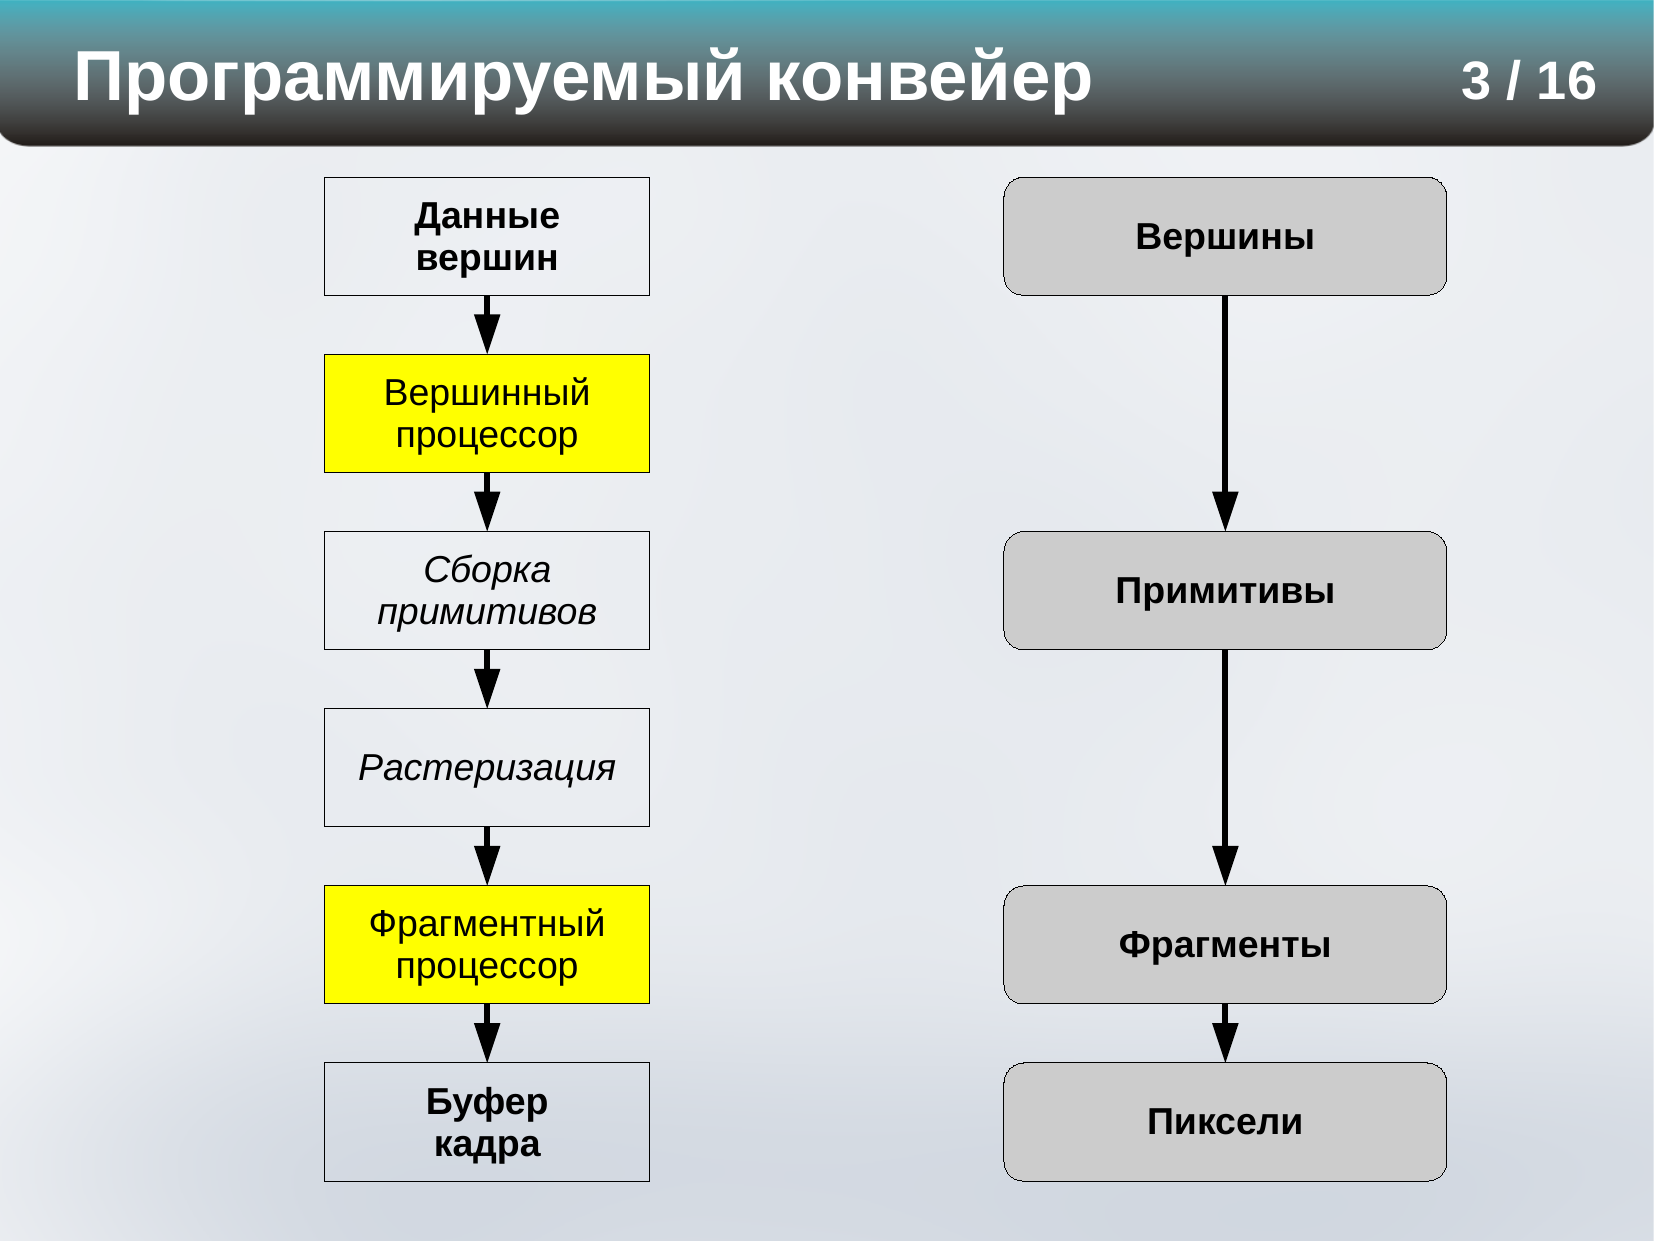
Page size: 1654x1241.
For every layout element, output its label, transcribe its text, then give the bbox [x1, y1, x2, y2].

picture [0, 0, 1654, 1241]
text_box <number> / 16 [1446, 42, 1654, 179]
text_box Примитивы [1003, 531, 1447, 650]
text_box Программируемый конвейер [59, 29, 1418, 124]
text_box Буфер кадра [324, 1062, 650, 1182]
text_box Фрагменты [1003, 885, 1447, 1004]
text_box Данные вершин [324, 177, 650, 296]
text_box Вершинный процессор [324, 354, 650, 473]
text_box Растеризация [324, 708, 650, 827]
text_box Вершины [1003, 177, 1447, 296]
text_box Пиксели [1003, 1062, 1447, 1182]
text_box Фрагментный процессор [324, 885, 650, 1004]
text_box Сборка примитивов [324, 531, 650, 650]
